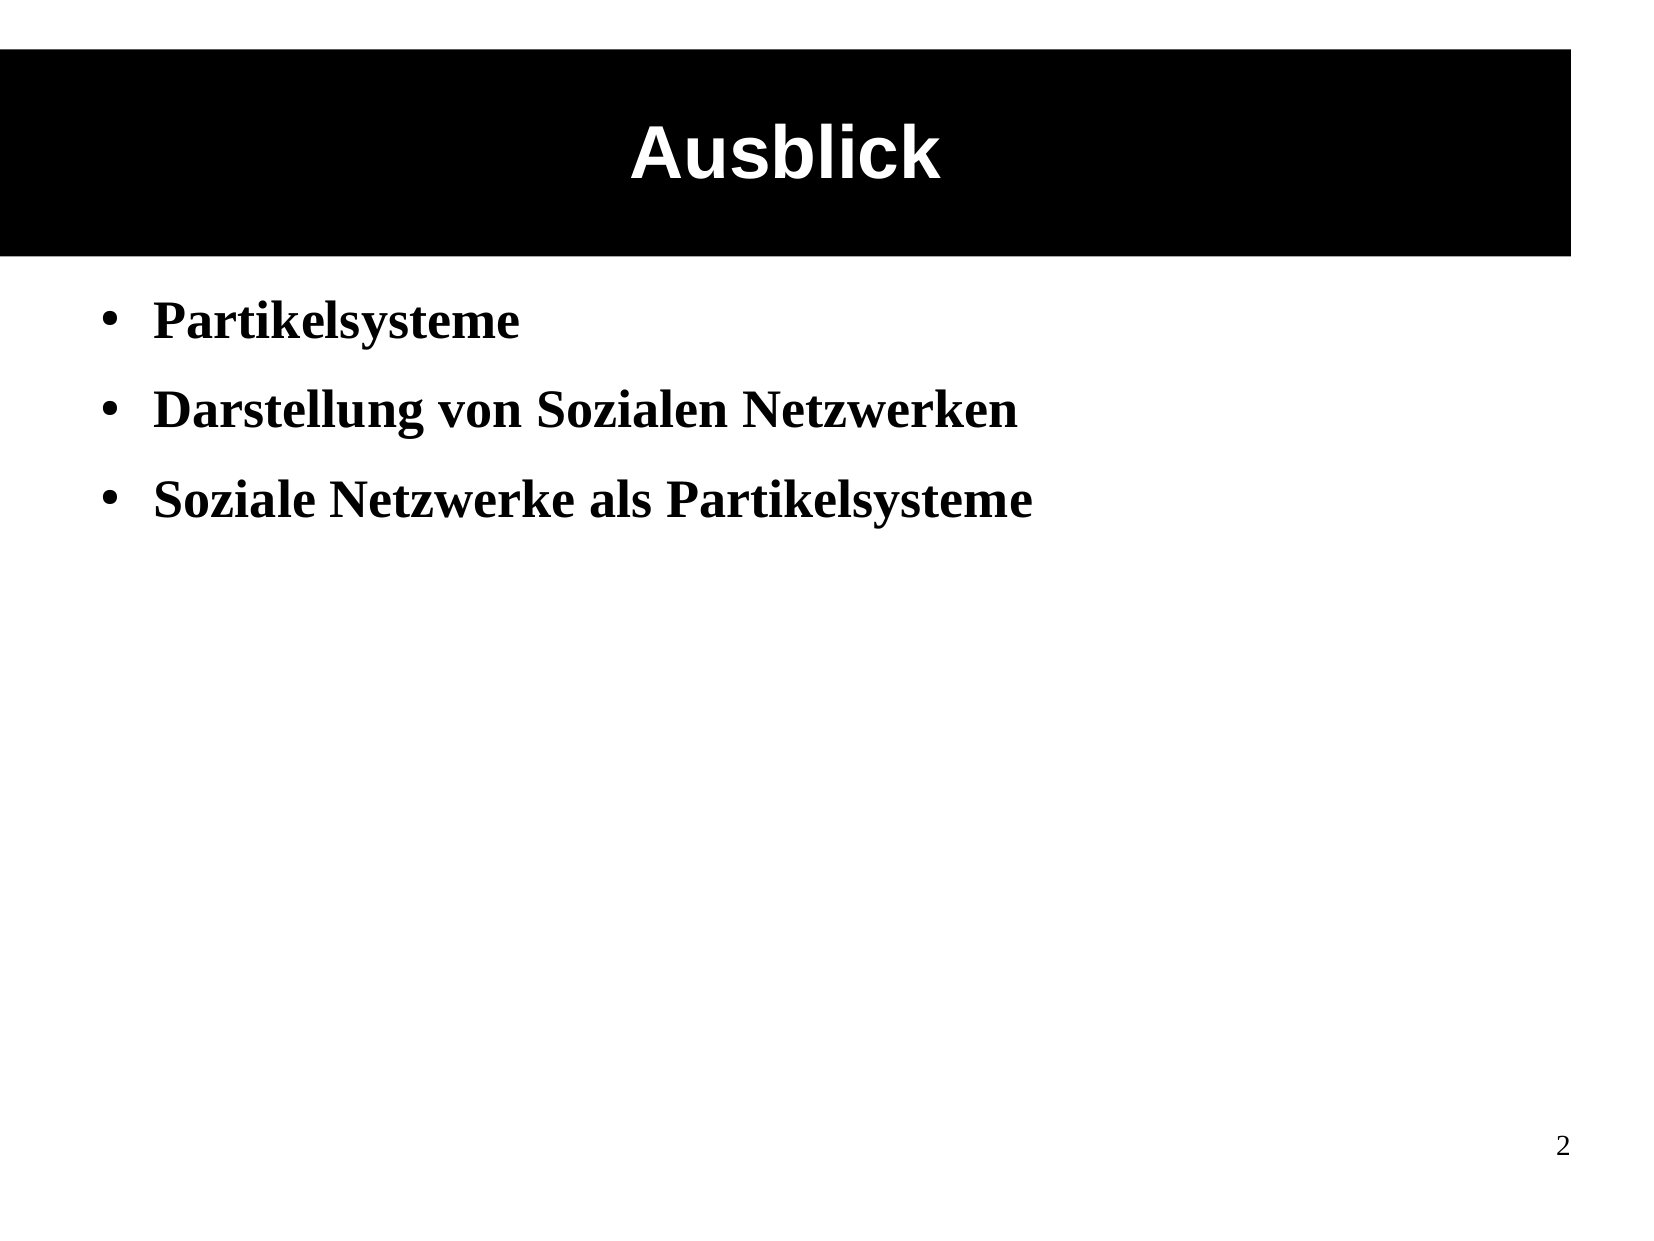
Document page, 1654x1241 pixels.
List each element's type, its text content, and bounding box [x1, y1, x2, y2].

title Ausblick [0, 49, 1571, 257]
list Partikelsysteme Darstellung von Sozialen Netzwerken Soziale Netzwerke als Partikelsysteme [82, 290, 1538, 1010]
